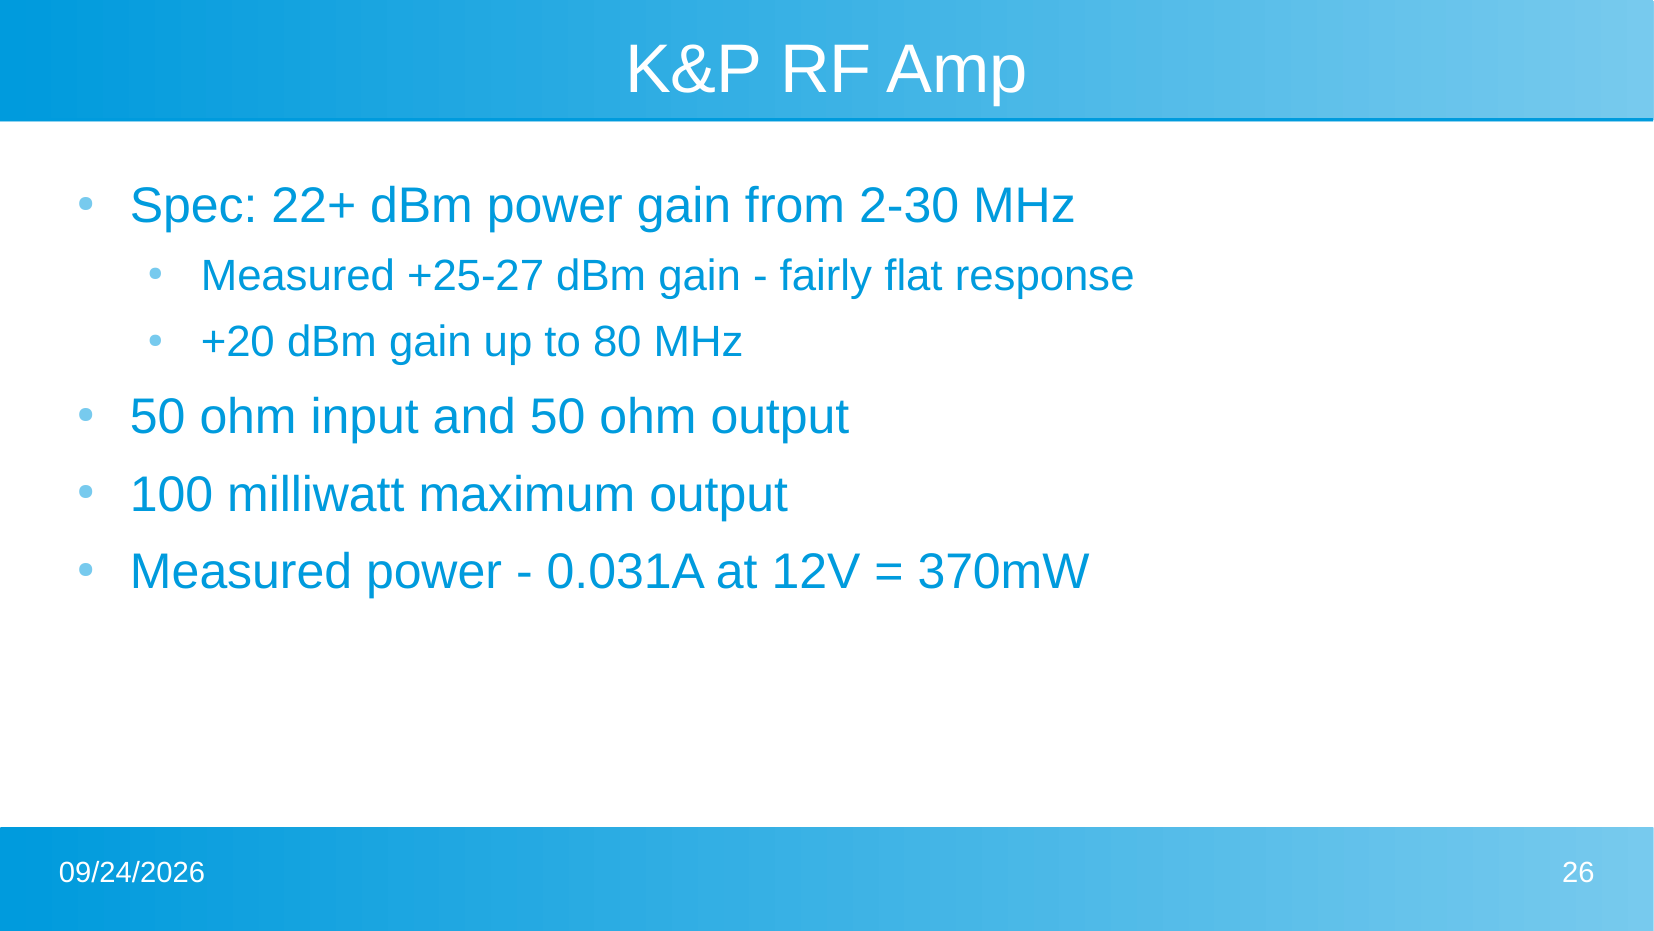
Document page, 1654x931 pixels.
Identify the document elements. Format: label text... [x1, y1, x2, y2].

list Spec: 22+ dBm power gain from 2-30 MHz Measured +25-27 dBm gain - fairly flat response +20 dBm gain up to 80 MHz 50 ohm input and 50 ohm output 100 milliwatt maximum output Measured power - 0.031A at 12V = 370mW [59, 177, 1595, 768]
title K&P RF Amp [59, 29, 1595, 108]
